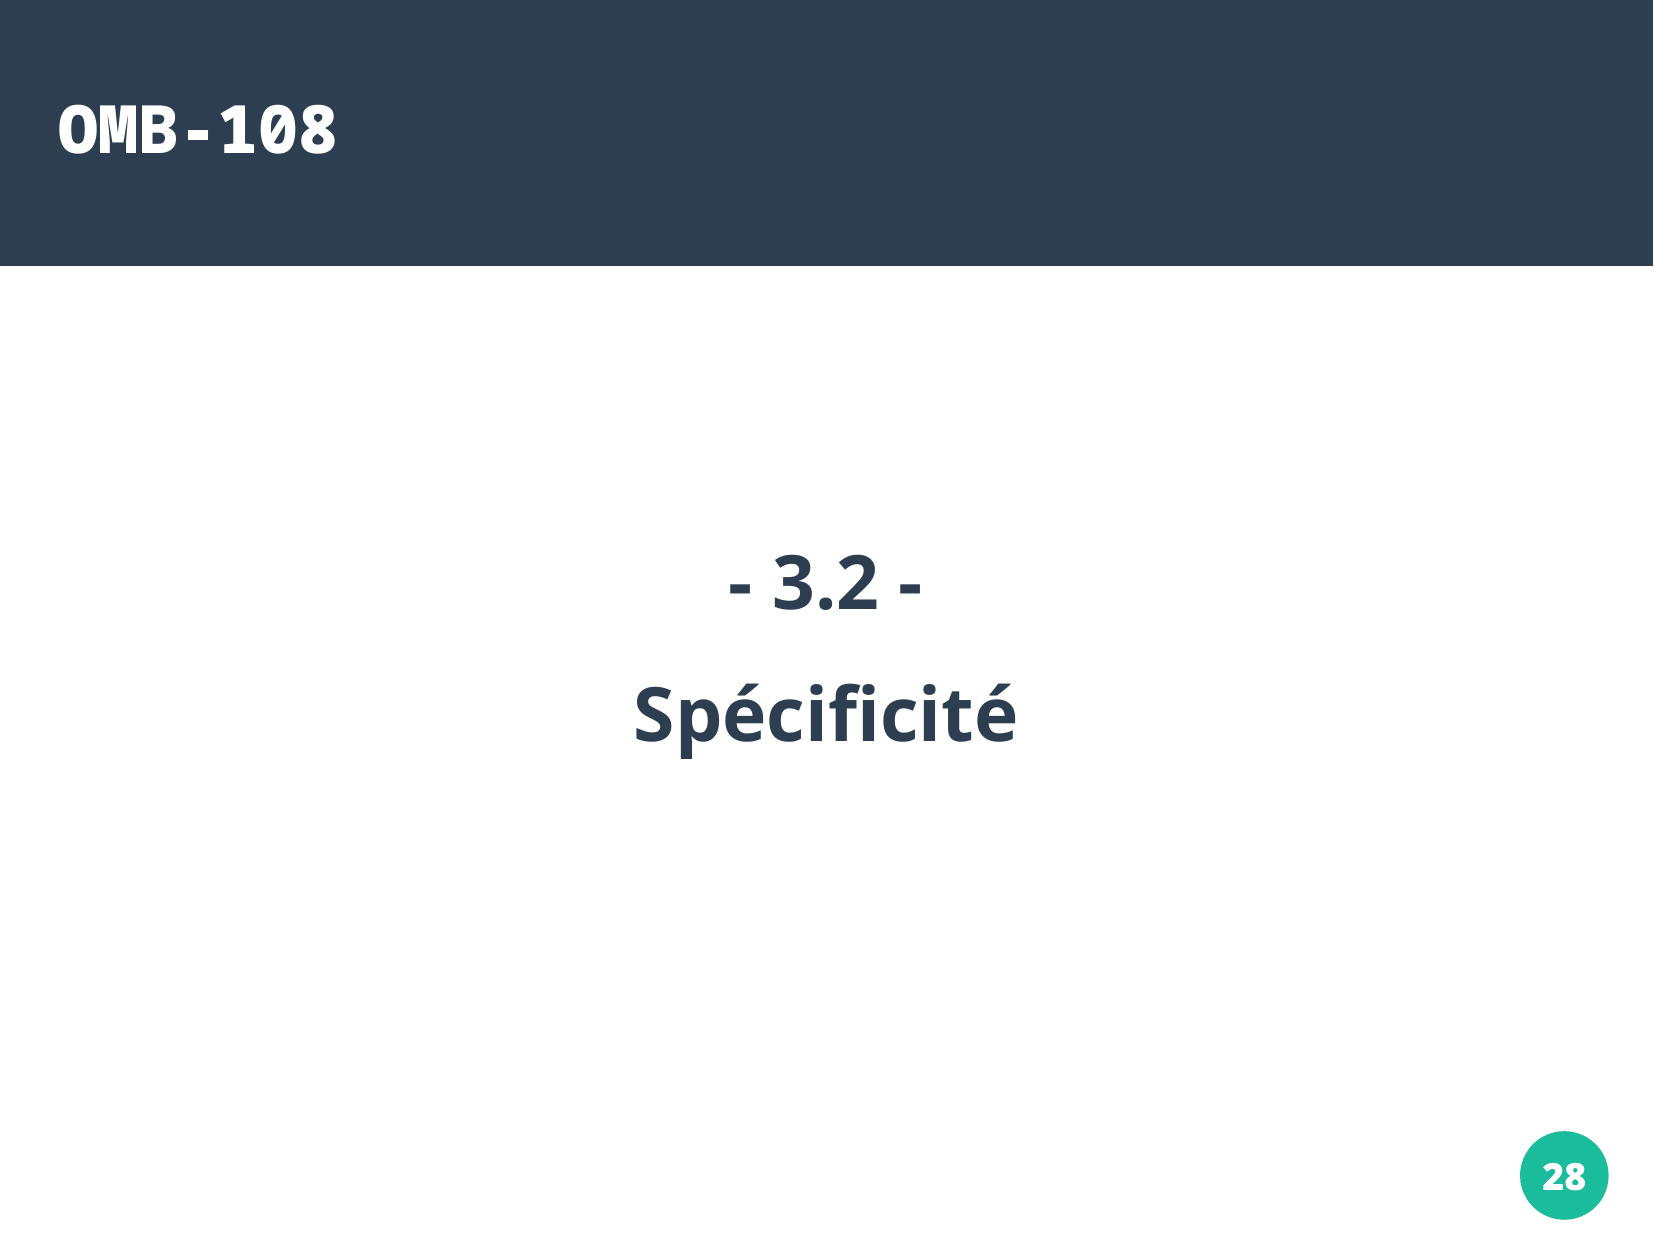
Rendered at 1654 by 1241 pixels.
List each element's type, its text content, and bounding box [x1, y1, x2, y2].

title OMB-108 [58, 49, 1594, 207]
list - 3.2 - Spécificité [0, 265, 1653, 1181]
